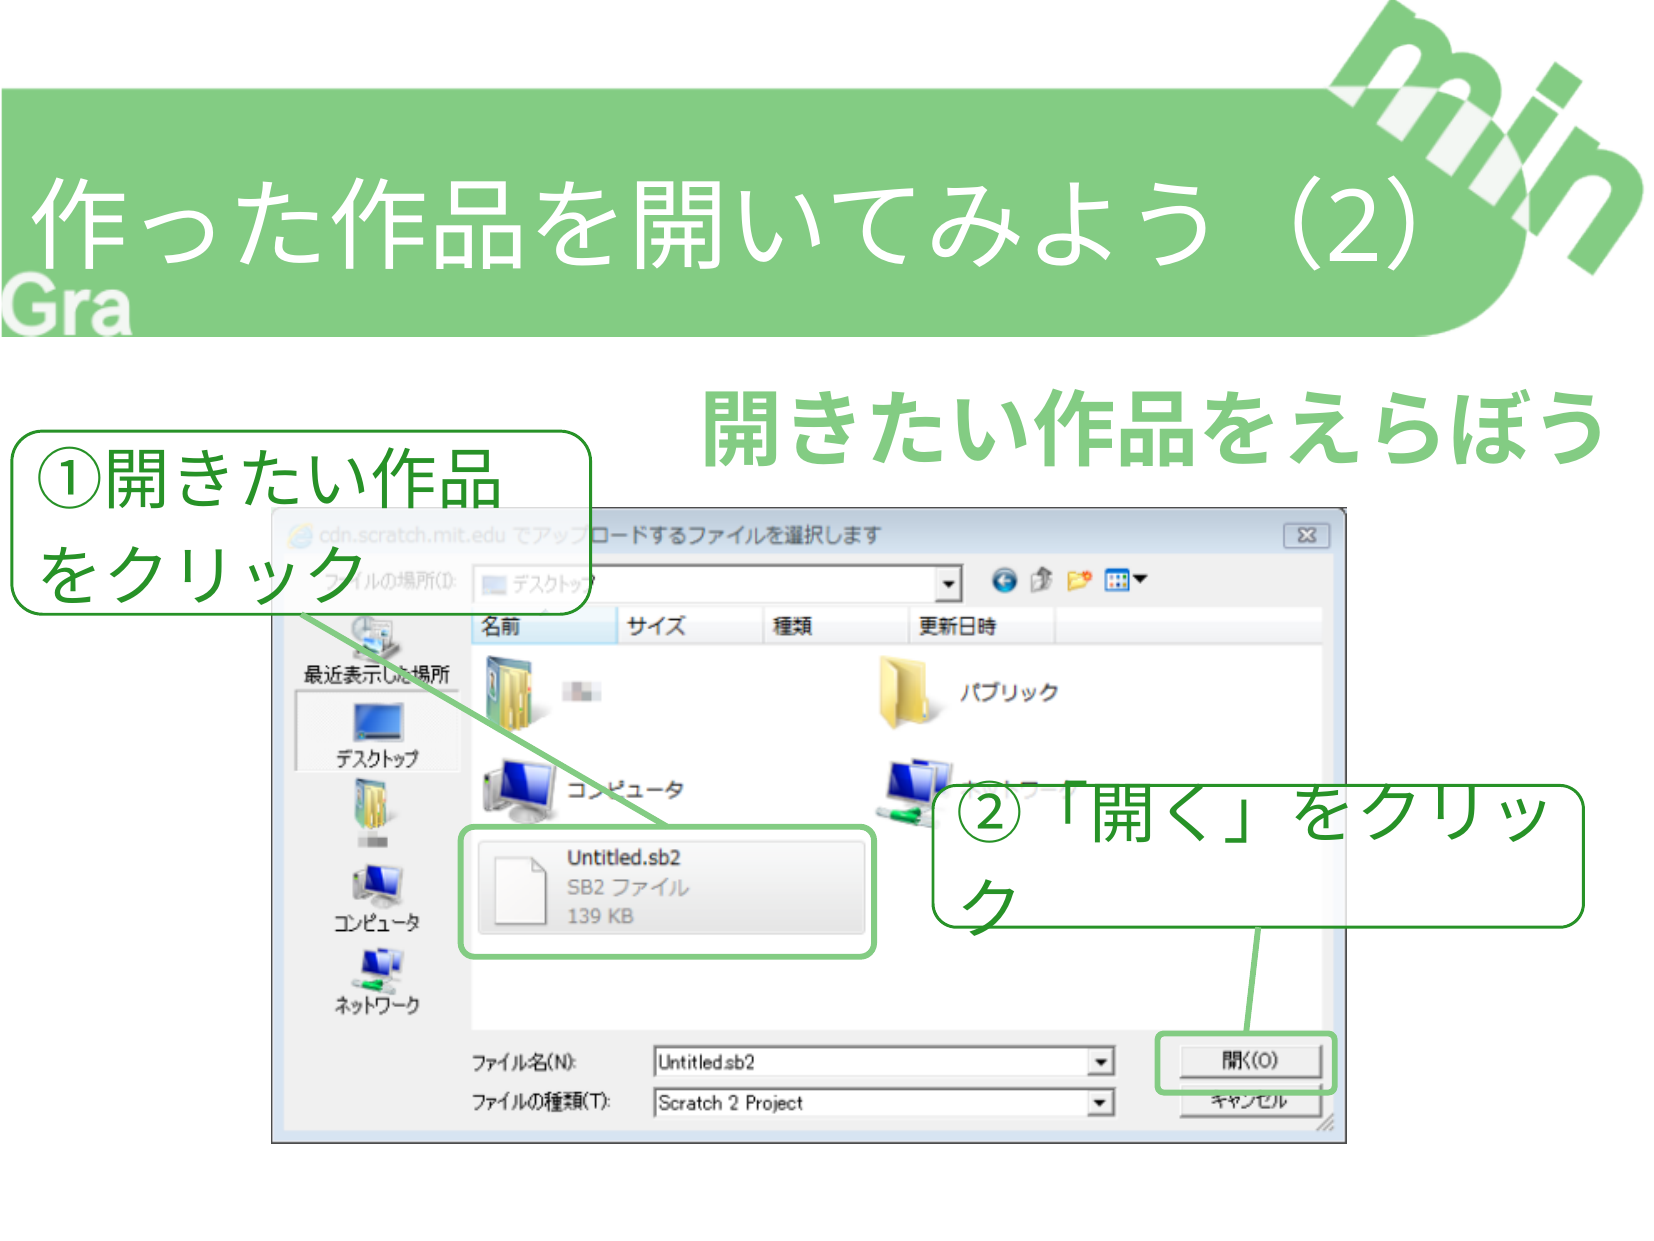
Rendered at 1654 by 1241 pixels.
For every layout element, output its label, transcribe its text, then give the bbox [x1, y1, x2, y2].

picture [1161, 1037, 1331, 1089]
picture [1, 0, 1654, 337]
text_box 開きたい作品をえらぼう [35, 355, 1630, 487]
picture [464, 830, 871, 953]
text_box ①開きたい作品をクリック [11, 431, 591, 615]
picture [271, 507, 1347, 1144]
text_box ②「開く」をクリック [960, 785, 1018, 841]
text_box ②「開く」をクリック [933, 785, 1584, 928]
title 作った作品を開いてみよう（2） [11, 134, 1501, 303]
